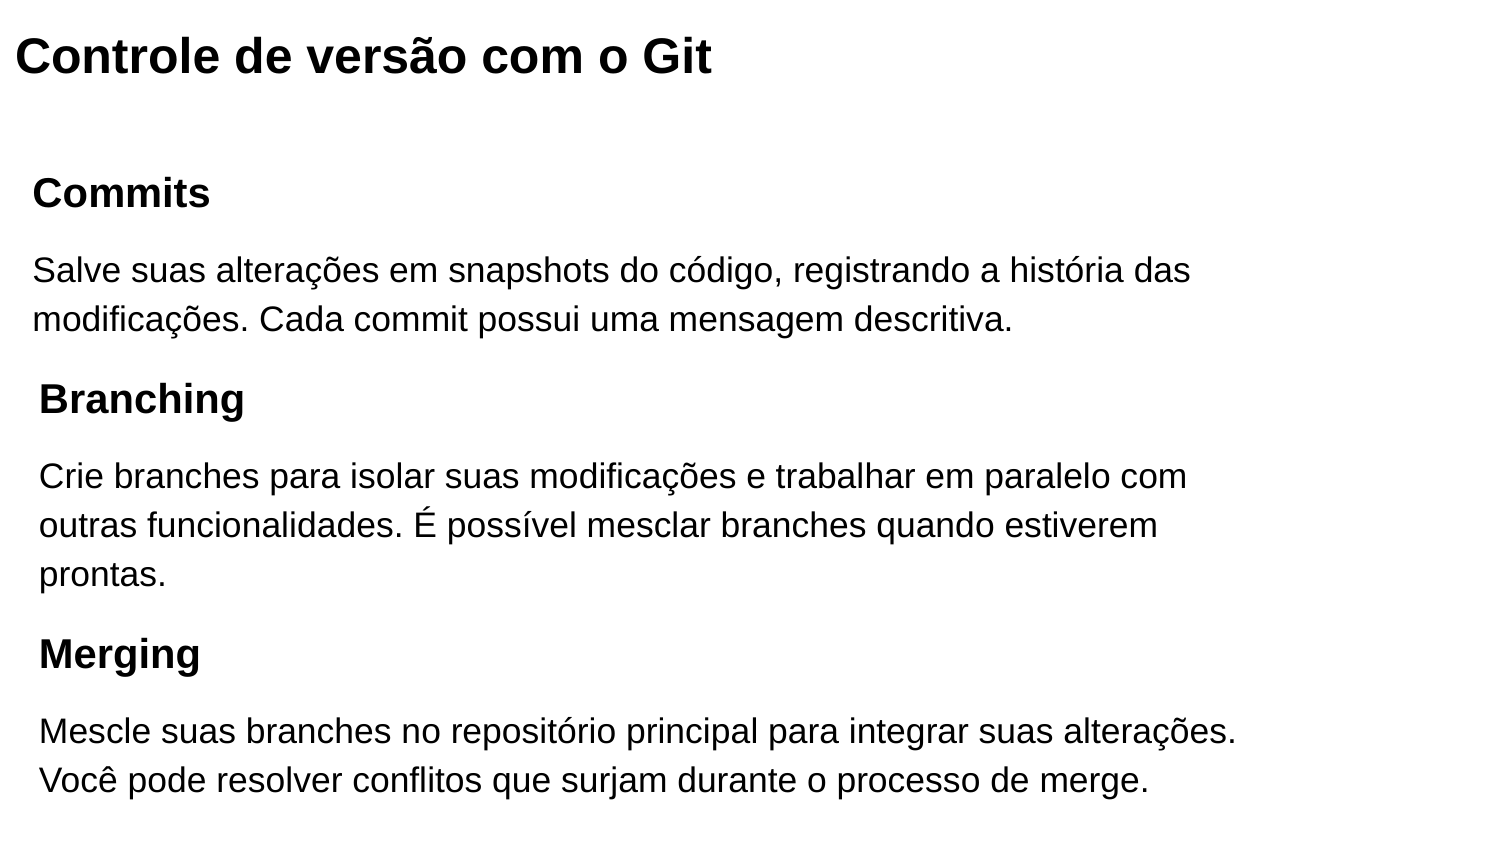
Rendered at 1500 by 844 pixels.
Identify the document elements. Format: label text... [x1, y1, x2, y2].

text_box Controle de versão com o Git [0, 0, 1289, 99]
text_box Merging Mescle suas branches no repositório principal para integrar suas alterações. Você pode resolver conflitos que surjam durante o processo de merge. [23, 604, 1289, 816]
text_box Branching Crie branches para isolar suas modificações e trabalhar em paralelo com outras funcionalidades. É possível mesclar branches quando estiverem prontas. [23, 349, 1265, 604]
text_box Commits Salve suas alterações em snapshots do código, registrando a história das modificações. Cada commit possui uma mensagem descritiva. [17, 143, 1307, 354]
